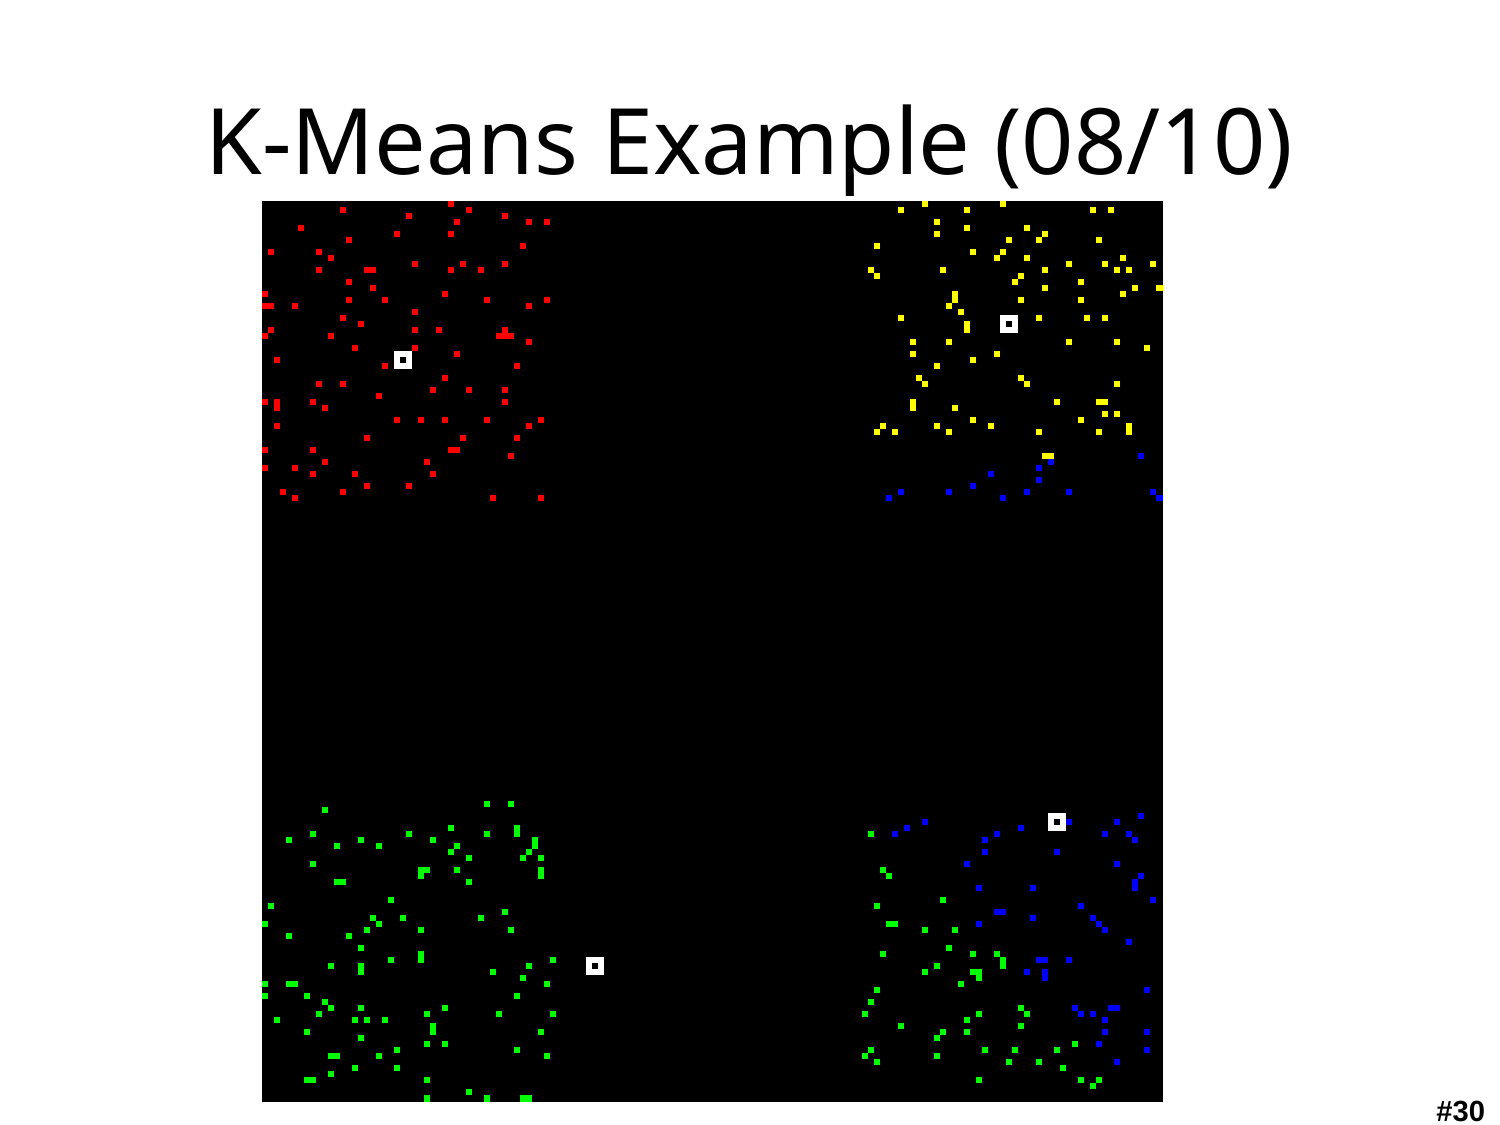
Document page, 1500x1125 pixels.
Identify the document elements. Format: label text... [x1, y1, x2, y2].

title K-Means Example (08/10) [24, 52, 1476, 226]
picture [262, 201, 1163, 1102]
